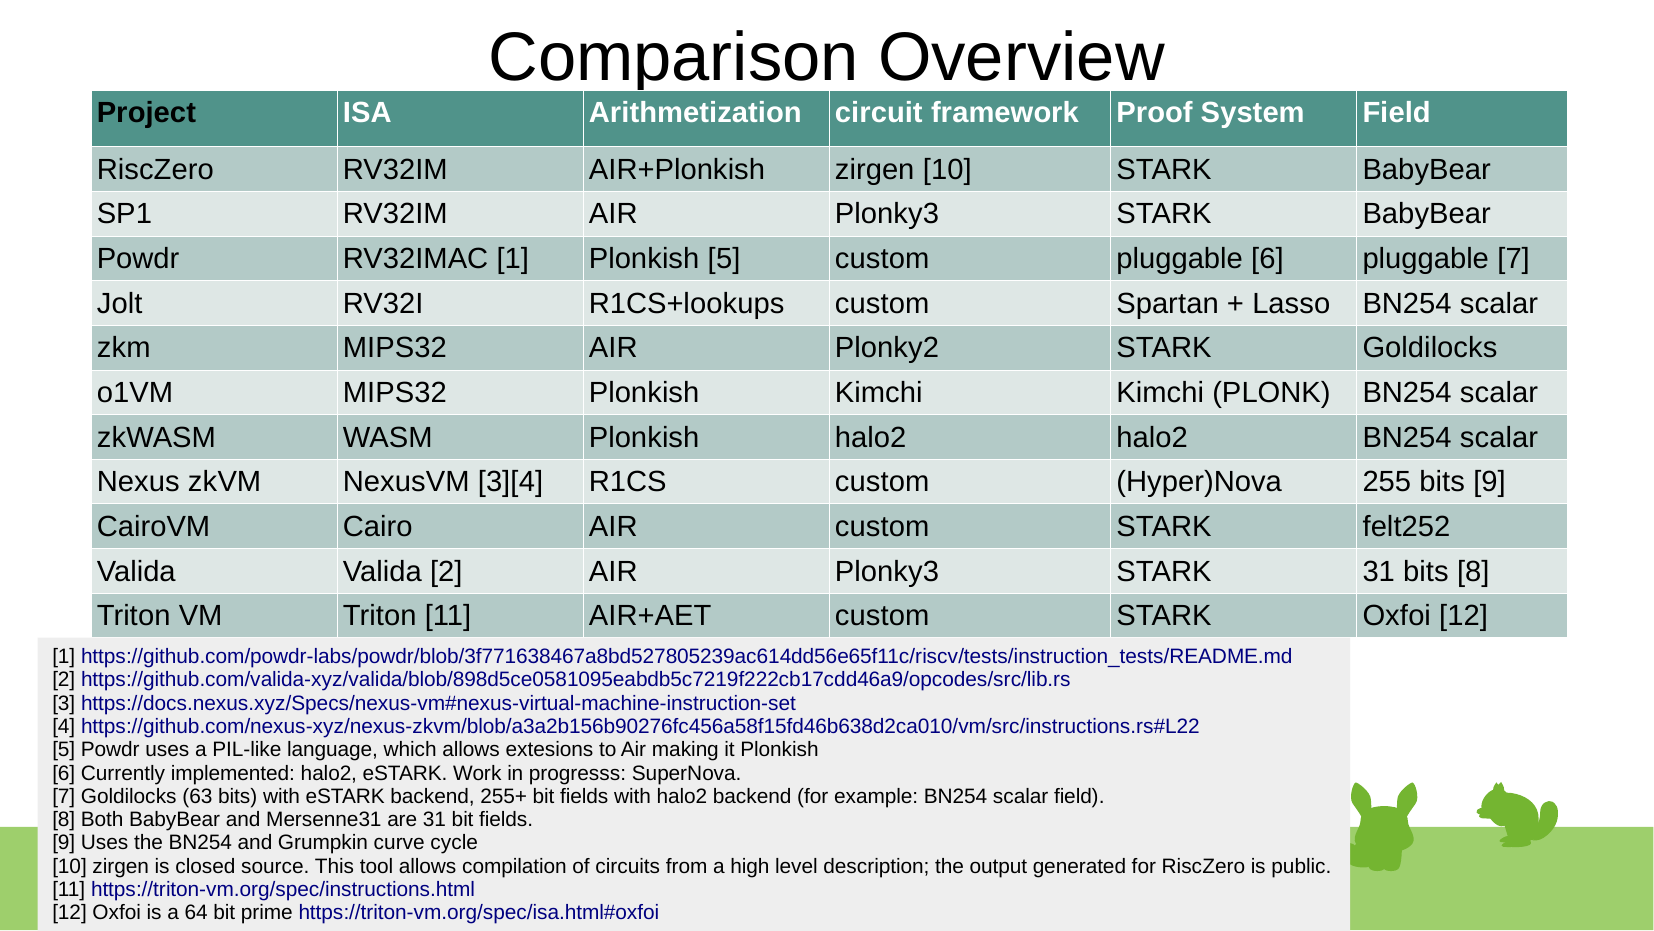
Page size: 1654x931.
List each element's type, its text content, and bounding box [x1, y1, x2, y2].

table_cell Oxfoi [12] [1357, 594, 1567, 637]
table_cell RV32IM [338, 192, 583, 236]
table_cell custom [830, 281, 1110, 325]
table_cell Plonkish [584, 371, 829, 414]
table_cell Kimchi [830, 371, 1110, 414]
table_cell custom [830, 460, 1110, 503]
table_cell halo2 [830, 415, 1110, 459]
table_cell NexusVM [3][4] [338, 460, 583, 503]
table_cell AIR+AET [584, 594, 829, 637]
table_cell RV32IMAC [1] [338, 237, 583, 280]
table_header Arithmetization [584, 91, 829, 146]
table_cell BabyBear [1357, 192, 1567, 236]
table_cell Triton VM [92, 594, 337, 637]
table_cell AIR [584, 504, 829, 548]
table_cell MIPS32 [338, 326, 583, 370]
table_cell Plonky3 [830, 192, 1110, 236]
table_cell pluggable [7] [1357, 237, 1567, 280]
table_cell AIR [584, 192, 829, 236]
table_cell MIPS32 [338, 371, 583, 414]
table_cell STARK [1111, 192, 1356, 236]
table_cell STARK [1111, 147, 1356, 191]
table_cell zirgen [10] [830, 147, 1110, 191]
table_cell R1CS+lookups [584, 281, 829, 325]
table_header Field [1357, 91, 1567, 146]
table_cell SP1 [92, 192, 337, 236]
table_cell AIR [584, 549, 829, 593]
table_cell custom [830, 237, 1110, 280]
table_cell STARK [1111, 504, 1356, 548]
table_cell 255 bits [9] [1357, 460, 1567, 503]
title Comparison Overview [88, 0, 1565, 130]
table_cell Plonky3 [830, 549, 1110, 593]
table_header ISA [338, 91, 583, 146]
table_cell felt252 [1357, 504, 1567, 548]
table_header Project [92, 91, 337, 146]
table_cell Plonkish [584, 415, 829, 459]
table_cell zkWASM [92, 415, 337, 459]
table_cell Cairo [338, 504, 583, 548]
table_cell BN254 scalar [1357, 415, 1567, 459]
table_cell custom [830, 594, 1110, 637]
table_cell STARK [1111, 326, 1356, 370]
table_cell Plonky2 [830, 326, 1110, 370]
table_cell STARK [1111, 549, 1356, 593]
table_cell Powdr [92, 237, 337, 280]
table_cell Plonkish [5] [584, 237, 829, 280]
table_cell STARK [1111, 594, 1356, 637]
text_box [1] https://github.com/powdr-labs/powdr/blob/3f771638467a8bd527805239ac614dd56e65f11c/riscv/tests/instruction_tests/README.md [2] https://github.com/valida-xyz/valida/blob/898d5ce0581095eabdb5c7219f222cb17cdd46a9/opcodes/src/lib.rs [3] https://docs.nexus.xyz/Specs/nexus-vm#nexus-virtual-machine-instruction-set [4] https://github.com/nexus-xyz/nexus-zkvm/blob/a3a2b156b90276fc456a58f15fd46b638d2ca010/vm/src/instructions.rs#L22 [5] Powdr uses a PIL-like language, which allows extesions to Air making it Plonkish [6] Currently implemented: halo2, eSTARK. Work in progresss: SuperNova. [7] Goldilocks (63 bits) with eSTARK backend, 255+ bit fields with halo2 backend (for example: BN254 scalar field). [8] Both BabyBear and Mersenne31 are 31 bit fields. [9] Uses the BN254 and Grumpkin curve cycle [10] zirgen is closed source. This tool allows compilation of circuits from a high level description; the output generated for RiscZero is public. [11] https://triton-vm.org/spec/instructions.html [12] Oxfoi is a 64 bit prime https://triton-vm.org/spec/isa.html#oxfoi [37, 637, 1351, 931]
table_cell RV32I [338, 281, 583, 325]
table_cell Valida [92, 549, 337, 593]
table_cell 31 bits [8] [1357, 549, 1567, 593]
table_cell Spartan + Lasso [1111, 281, 1356, 325]
table_cell AIR+Plonkish [584, 147, 829, 191]
table_cell halo2 [1111, 415, 1356, 459]
table_cell custom [830, 504, 1110, 548]
table_cell Kimchi (PLONK) [1111, 371, 1356, 414]
table_cell Nexus zkVM [92, 460, 337, 503]
table_cell BN254 scalar [1357, 371, 1567, 414]
table_cell o1VM [92, 371, 337, 414]
table_header Proof System [1111, 91, 1356, 146]
table_cell pluggable [6] [1111, 237, 1356, 280]
table_cell RiscZero [92, 147, 337, 191]
table_cell Valida [2] [338, 549, 583, 593]
table_cell Triton [11] [338, 594, 583, 637]
table_header circuit framework [830, 91, 1110, 146]
table_cell BN254 scalar [1357, 281, 1567, 325]
table_cell zkm [92, 326, 337, 370]
table_cell CairoVM [92, 504, 337, 548]
table_cell Goldilocks [1357, 326, 1567, 370]
table_cell WASM [338, 415, 583, 459]
table_cell BabyBear [1357, 147, 1567, 191]
table_cell R1CS [584, 460, 829, 503]
table_cell RV32IM [338, 147, 583, 191]
table_cell Jolt [92, 281, 337, 325]
table_cell AIR [584, 326, 829, 370]
table_cell (Hyper)Nova [1111, 460, 1356, 503]
